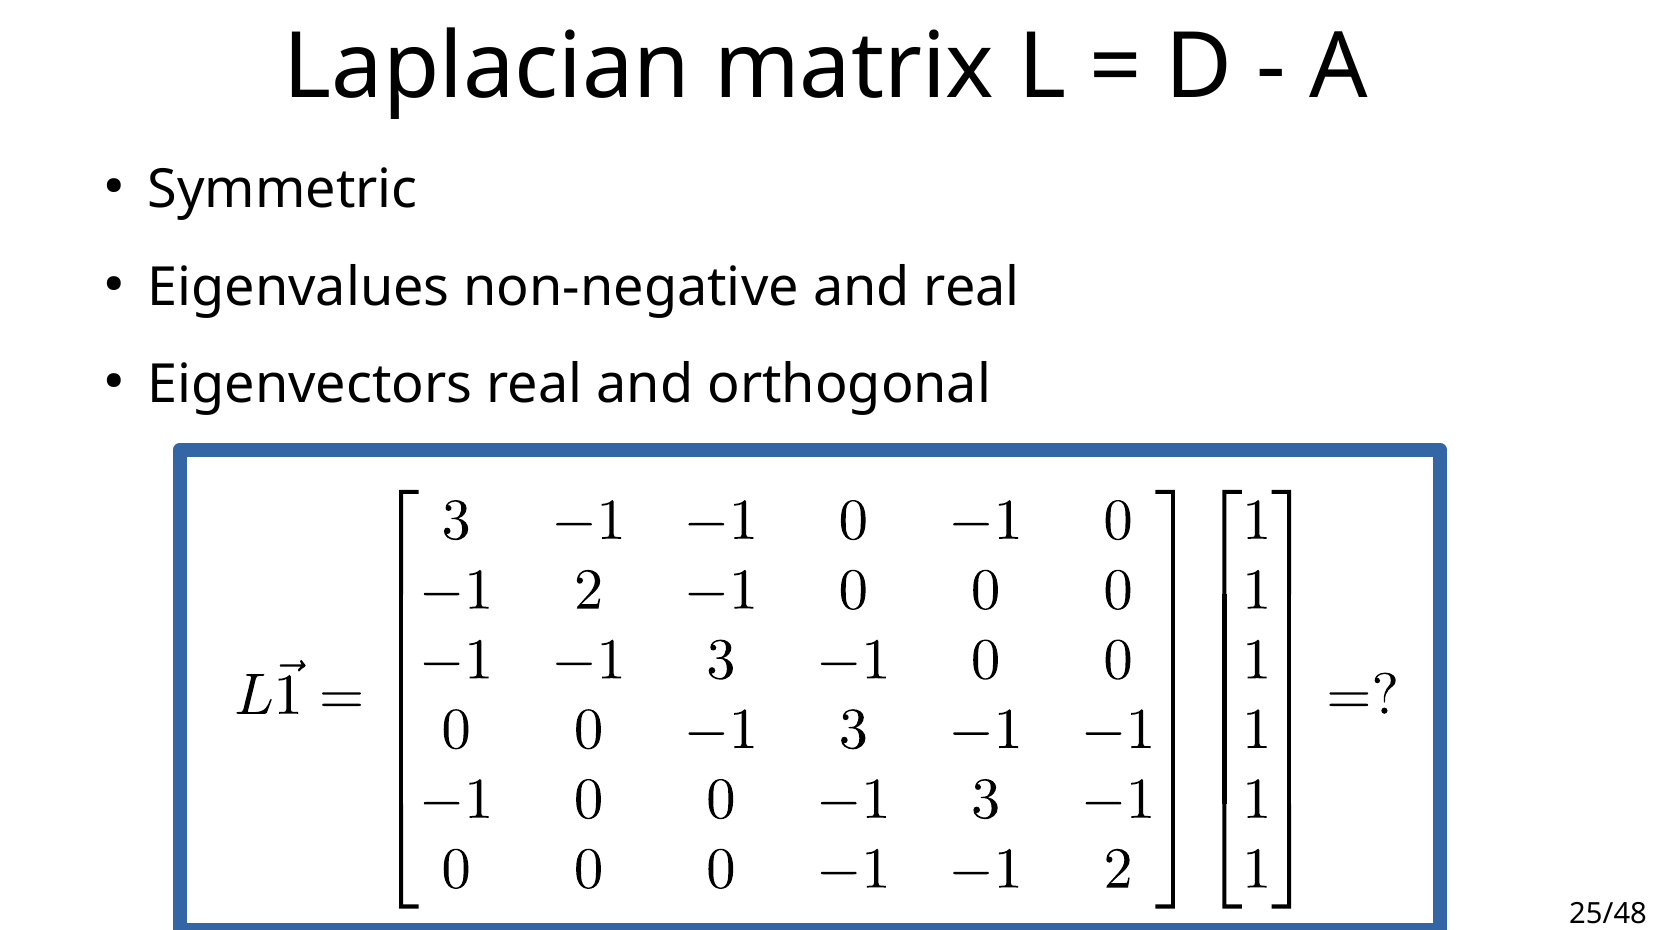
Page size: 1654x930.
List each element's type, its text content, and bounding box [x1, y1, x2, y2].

title Laplacian matrix L = D - A [82, 0, 1571, 127]
text_box [234, 489, 1400, 909]
list Symmetric Eigenvalues non-negative and real Eigenvectors real and orthogonal [90, 150, 1579, 420]
